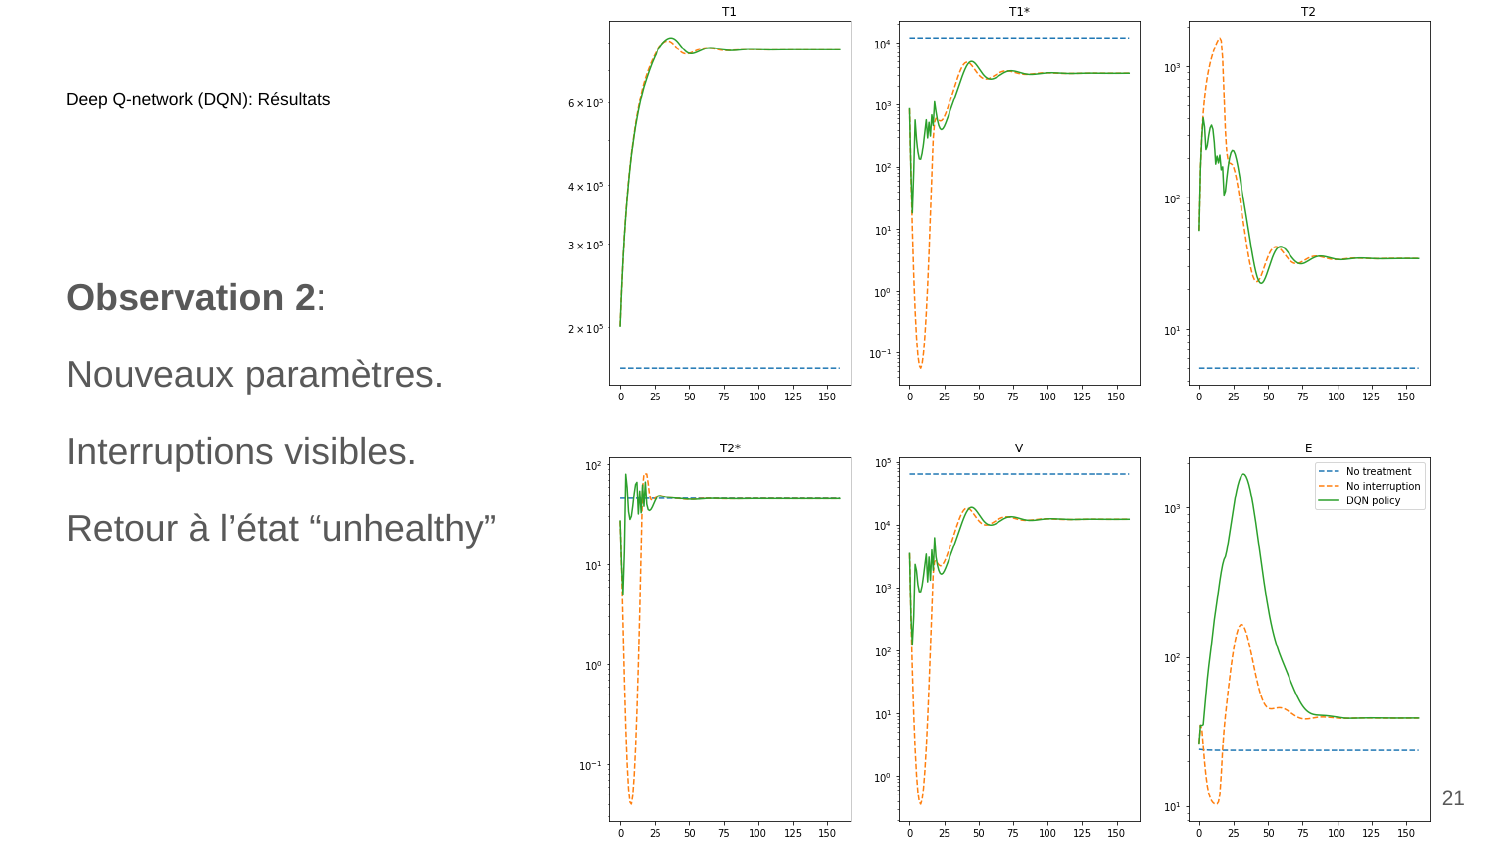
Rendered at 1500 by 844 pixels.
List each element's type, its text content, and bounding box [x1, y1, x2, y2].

picture [560, 0, 1436, 844]
list Observation 2: Nouveaux paramètres. Interruptions visibles. Retour à l’état “unhealthy” [51, 251, 560, 812]
title Deep Q-network (DQN): Résultats [51, 72, 560, 167]
slide_number <number> [1436, 764, 1480, 830]
